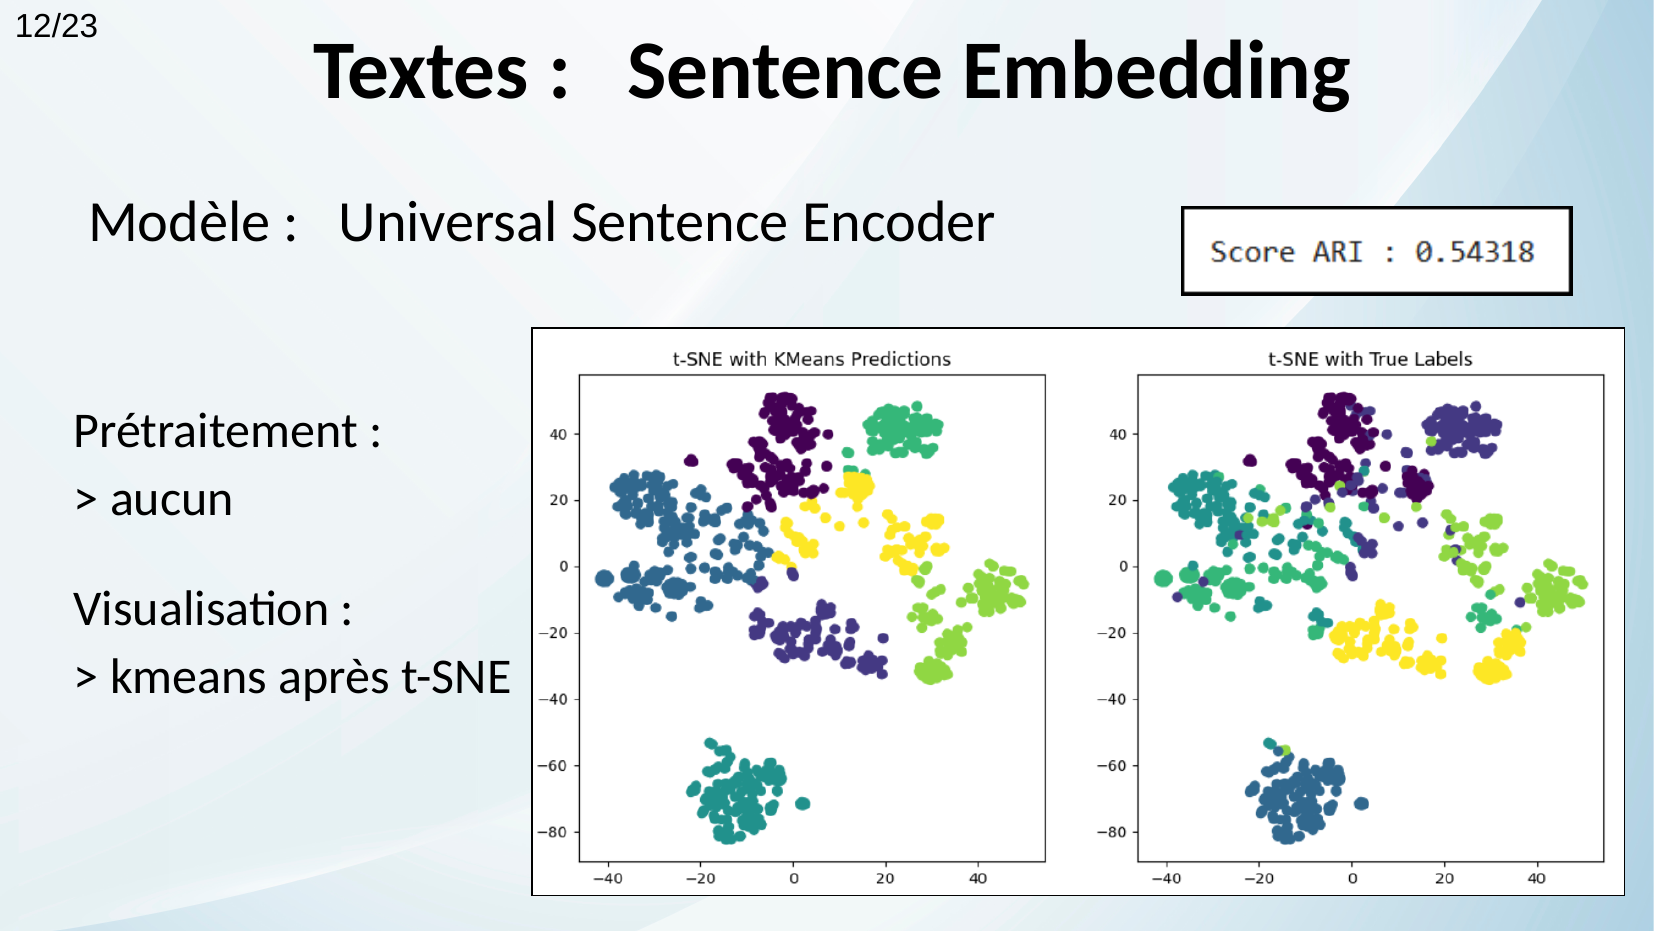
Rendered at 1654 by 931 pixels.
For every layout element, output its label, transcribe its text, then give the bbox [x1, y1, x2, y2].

title Textes : Sentence Embedding [88, 0, 1577, 156]
text_box Modèle : Universal Sentence Encoder Prétraitement : > aucun Visualisation : > kmeans après t-SNE [59, 186, 1182, 714]
text_box 12/23 [0, 0, 88, 60]
picture [0, 0, 1654, 931]
